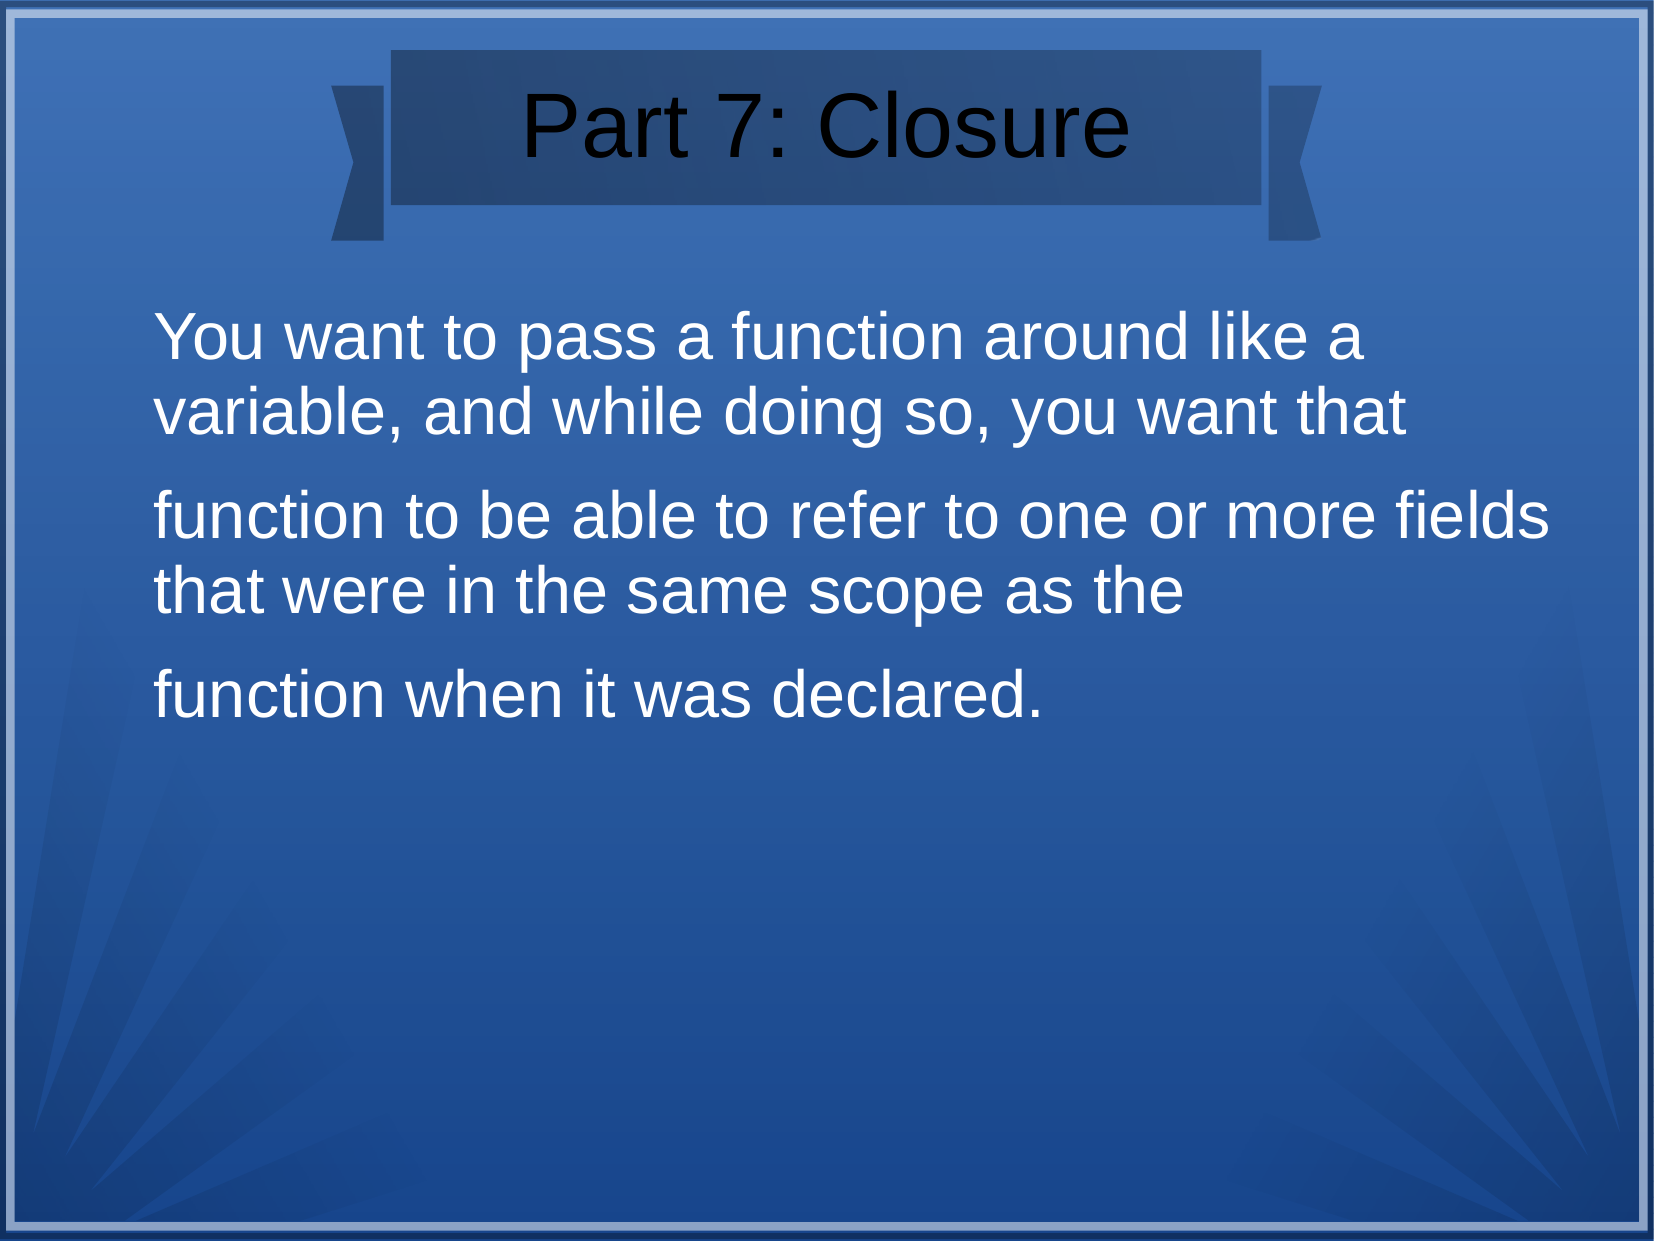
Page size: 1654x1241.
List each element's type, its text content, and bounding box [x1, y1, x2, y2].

title Part 7: Closure [389, 47, 1264, 205]
list You want to pass a function around like a variable, and while doing so, you want that function to be able to refer to one or more fields that were in the same scope as the function when it was declared. [82, 299, 1571, 1241]
